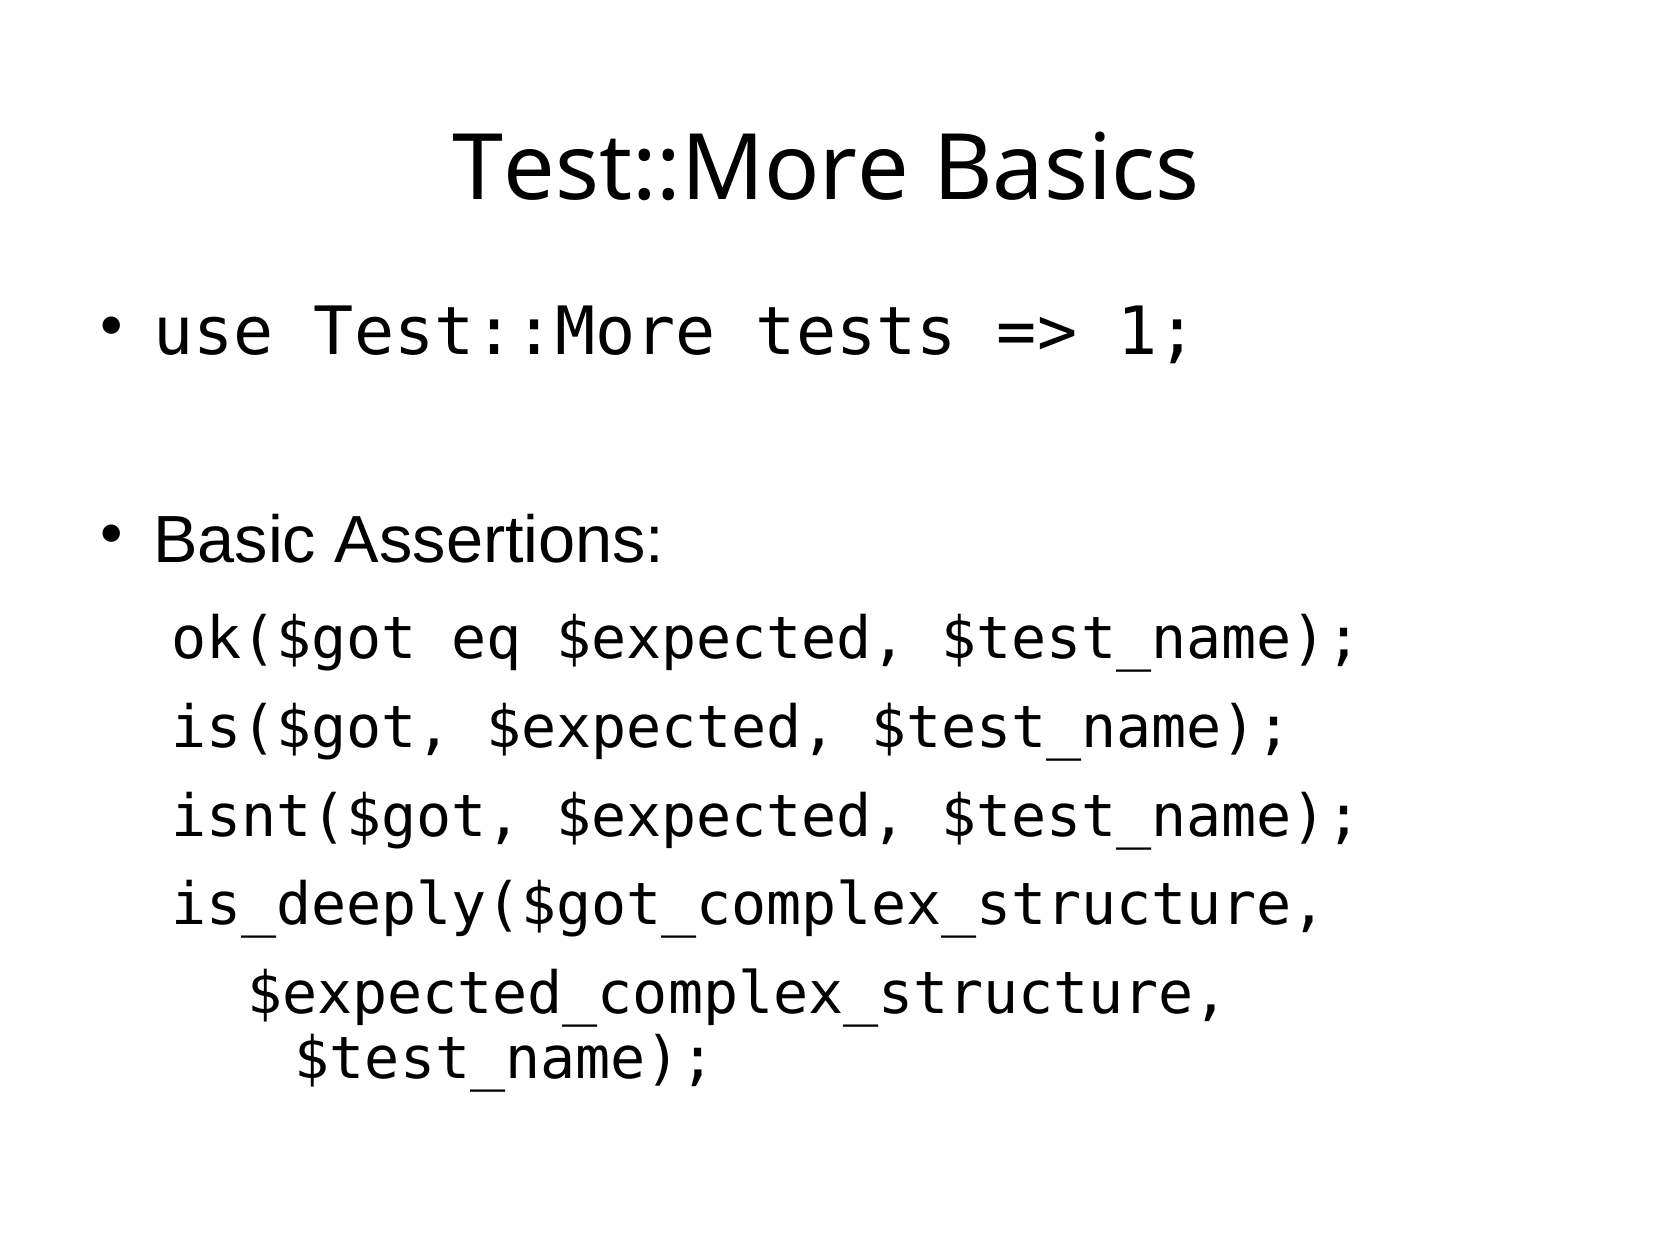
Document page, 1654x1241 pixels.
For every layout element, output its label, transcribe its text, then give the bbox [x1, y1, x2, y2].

title Test::More Basics [82, 49, 1571, 257]
list use Test::More tests => 1; Basic Assertions: ok($got eq $expected, $test_name); is($got, $expected, $test_name); isnt($got, $expected, $test_name); is_deeply($got_complex_structure, $expected_complex_structure, $test_name); [82, 290, 1571, 1109]
